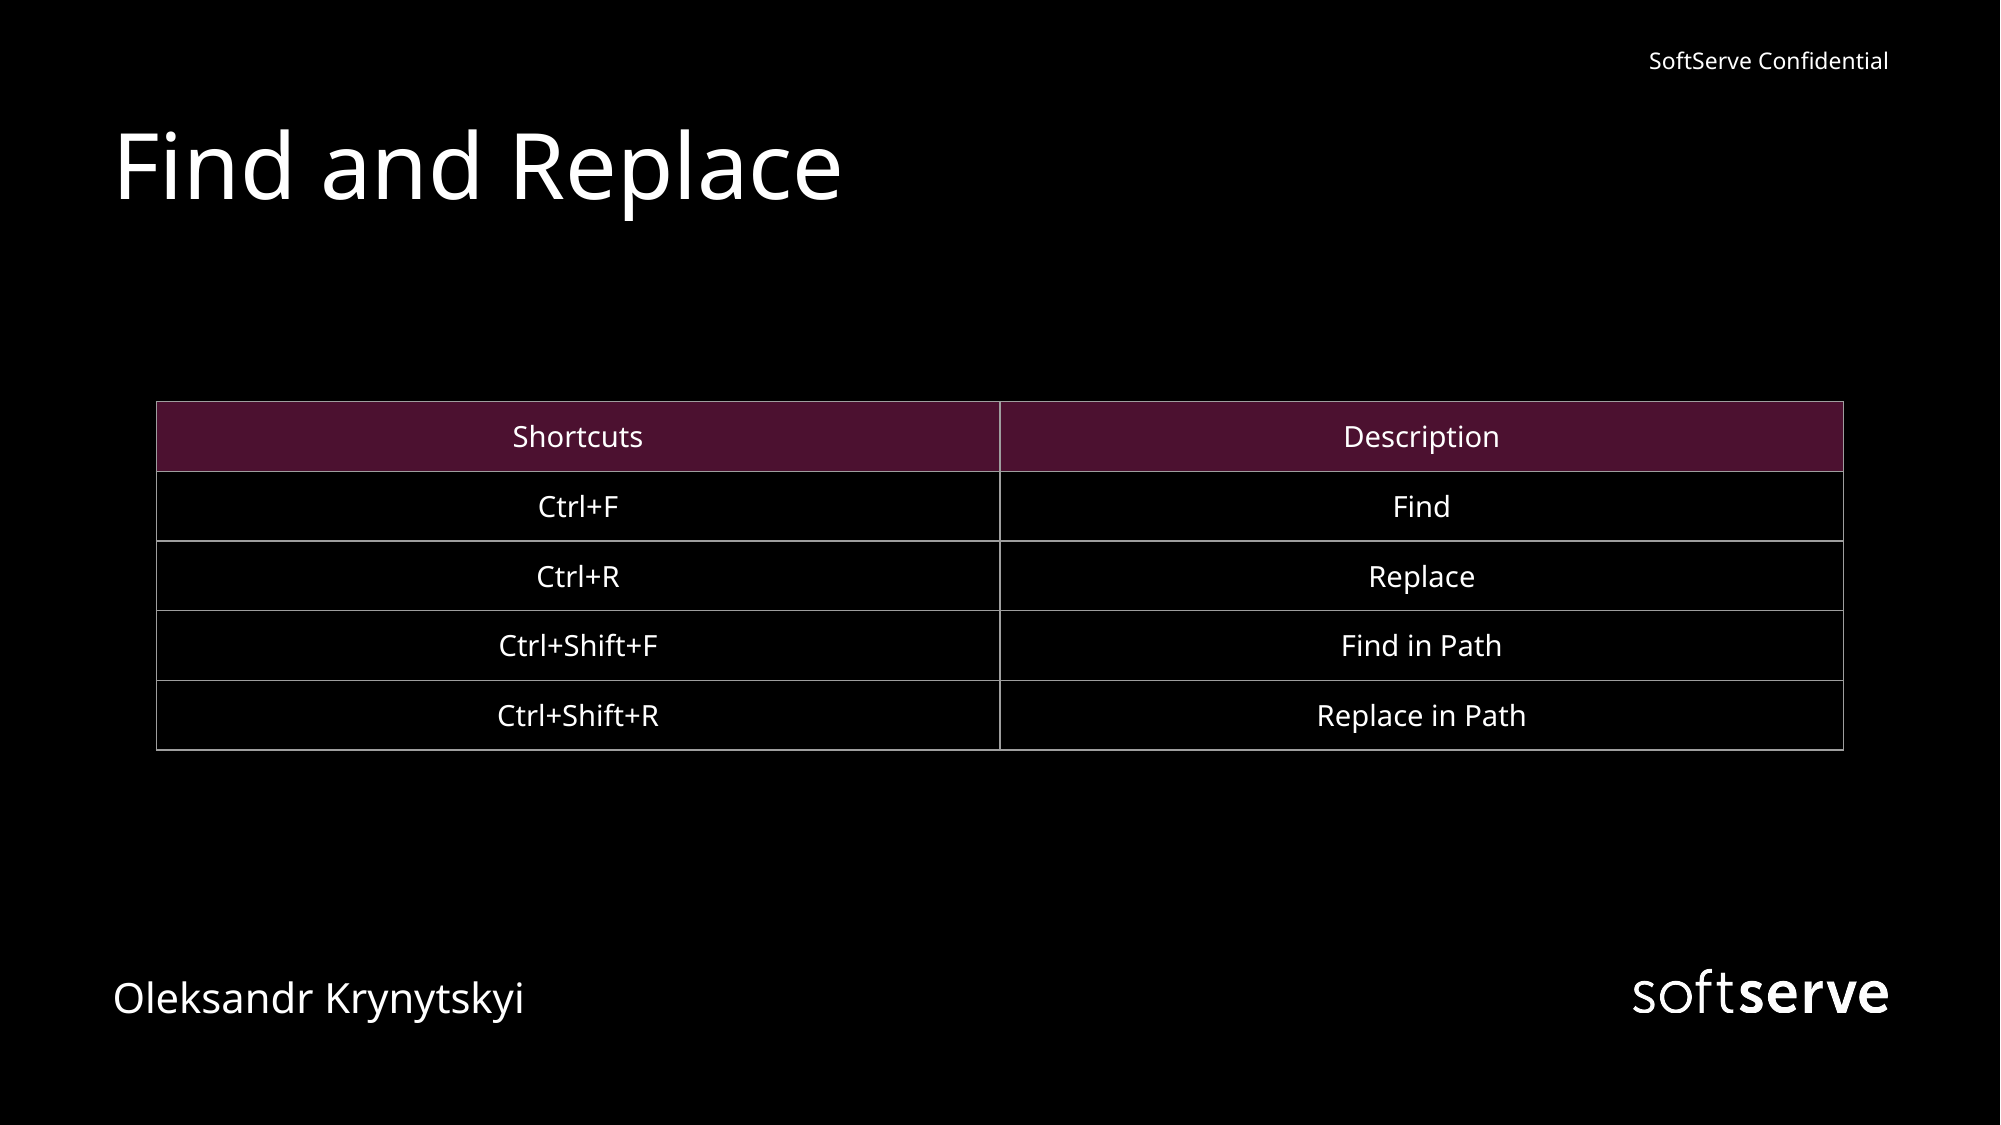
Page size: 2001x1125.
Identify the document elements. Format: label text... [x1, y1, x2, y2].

list Oleksandr Krynytskyi [112, 970, 682, 1019]
table_cell Ctrl+Shift+R [157, 681, 999, 749]
title Find and Replace [112, 112, 1888, 225]
table_cell Ctrl+Shift+F [157, 611, 999, 680]
table_cell Replace in Path [1001, 681, 1843, 749]
table_cell Find in Path [1001, 611, 1843, 680]
table_cell Ctrl+R [157, 542, 999, 610]
table_cell Find [1001, 472, 1843, 540]
table_cell Replace [1001, 542, 1843, 610]
picture [1633, 968, 1888, 1013]
table_cell Ctrl+F [157, 472, 999, 540]
table_header Shortcuts [157, 402, 999, 471]
table_header Description [1001, 402, 1843, 471]
